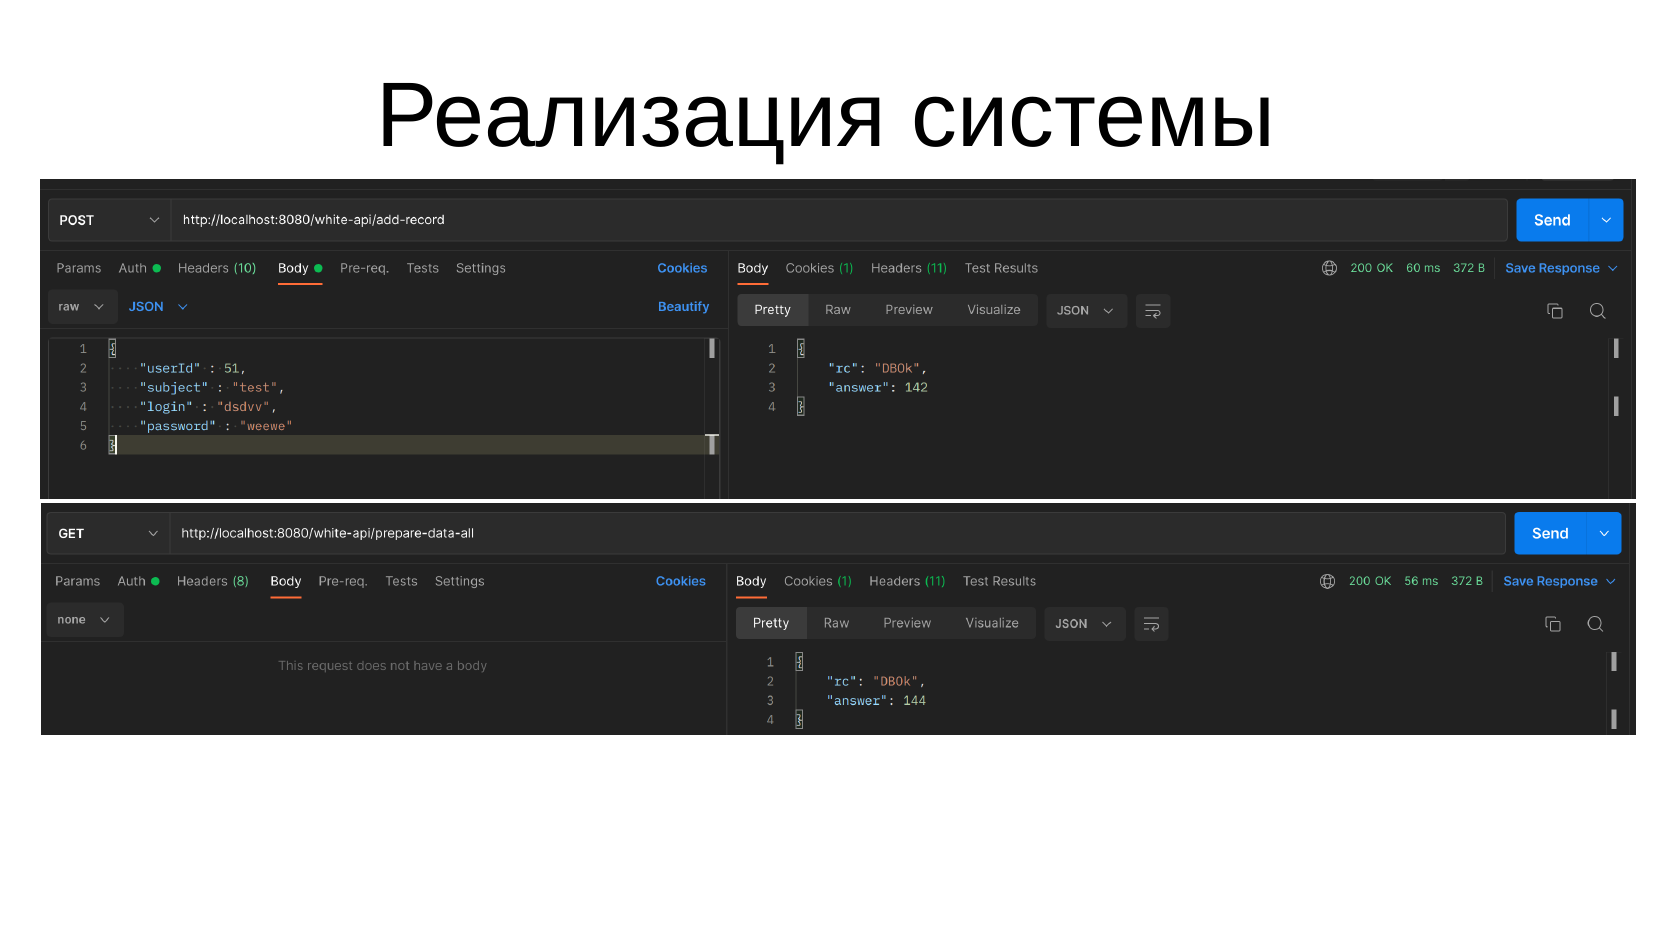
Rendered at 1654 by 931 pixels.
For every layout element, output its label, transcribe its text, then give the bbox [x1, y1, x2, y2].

picture [41, 503, 1636, 736]
picture [40, 179, 1636, 499]
title Реализация системы [82, 37, 1571, 179]
